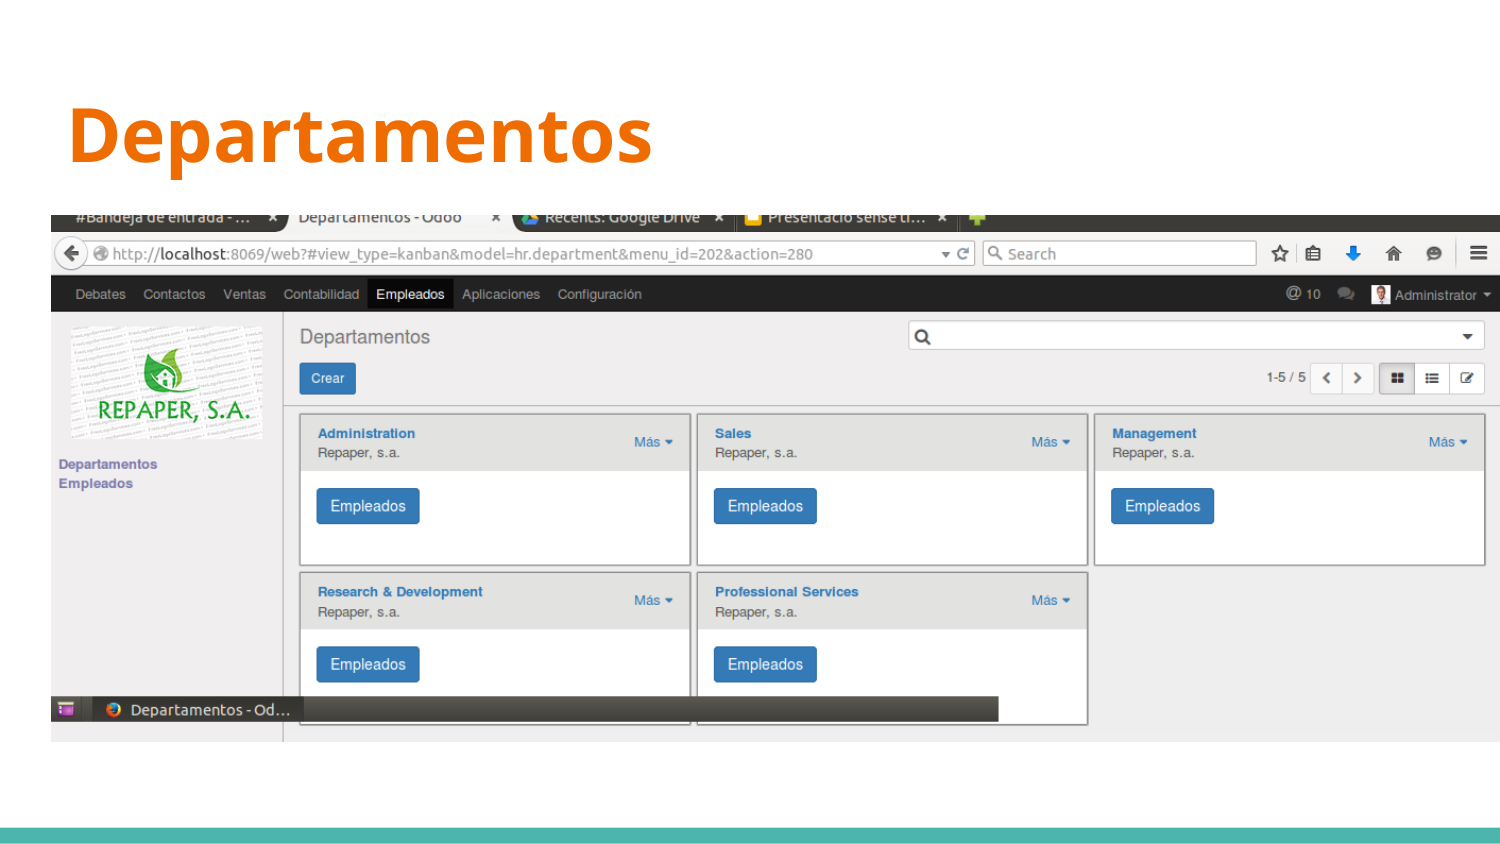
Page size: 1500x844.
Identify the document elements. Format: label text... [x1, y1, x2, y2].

picture [51, 215, 1500, 743]
title Departamentos [51, 72, 1449, 189]
